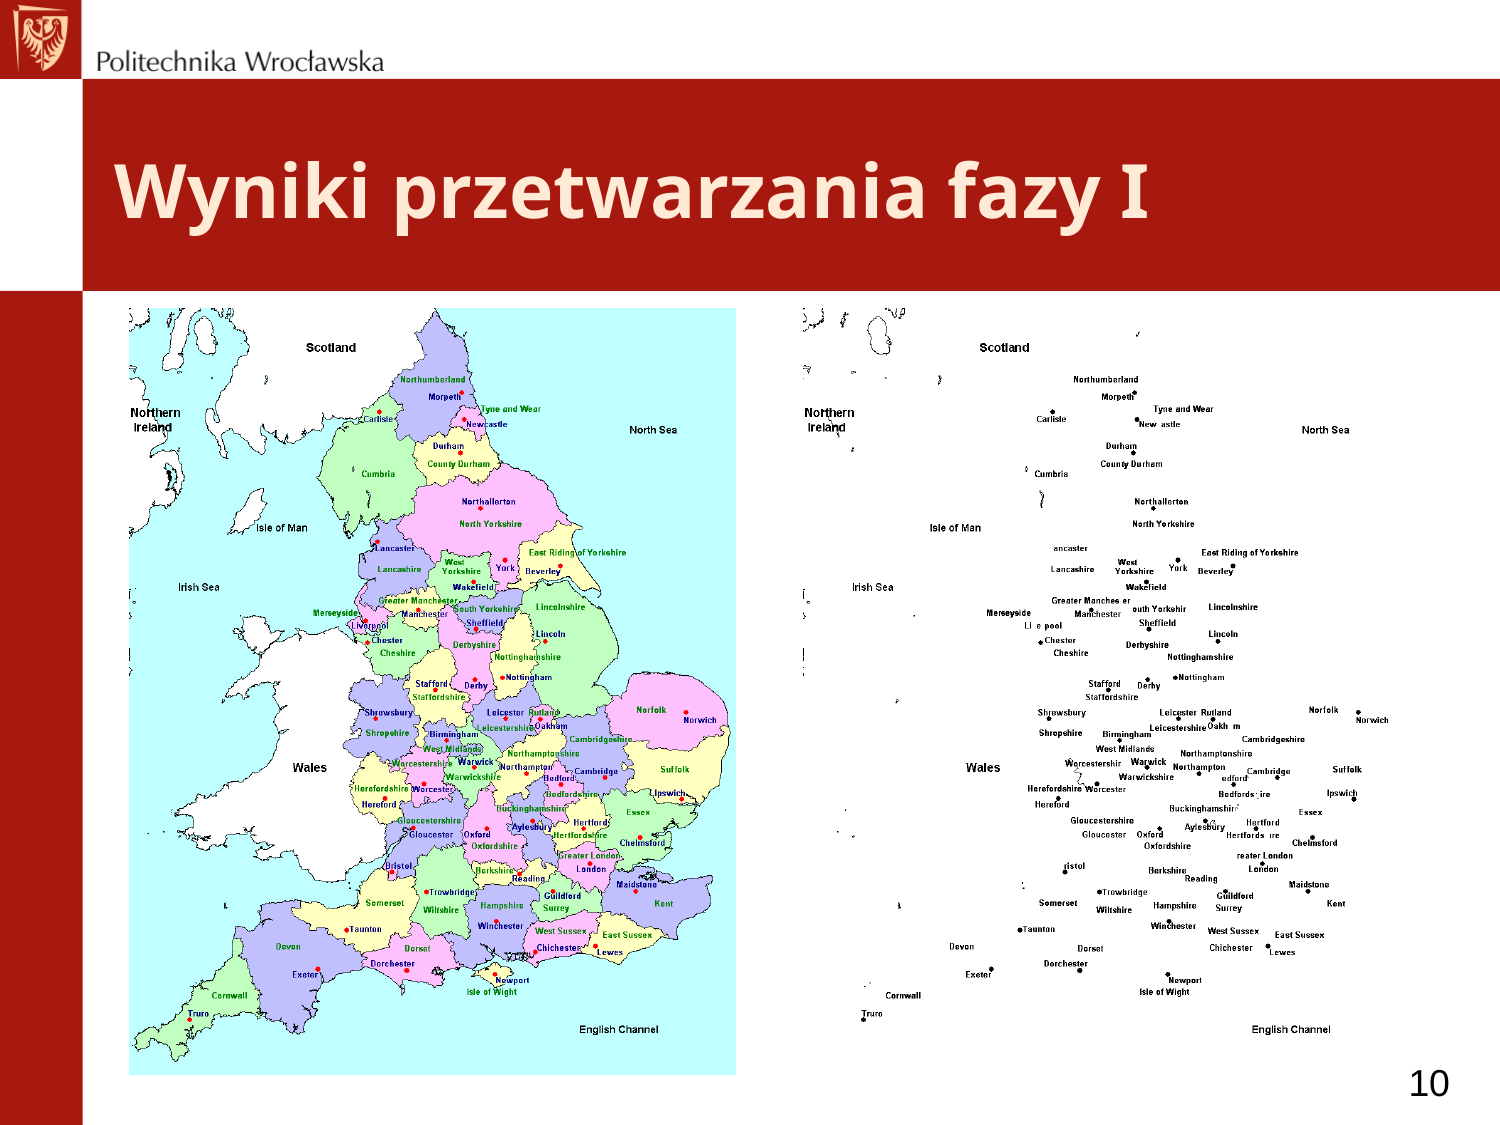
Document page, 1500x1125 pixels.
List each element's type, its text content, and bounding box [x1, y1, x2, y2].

picture [803, 308, 1408, 1075]
picture [0, 0, 384, 79]
text_box <number> [1393, 1051, 1499, 1122]
title Wyniki przetwarzania fazy I [100, 103, 1483, 273]
picture [129, 308, 736, 1075]
